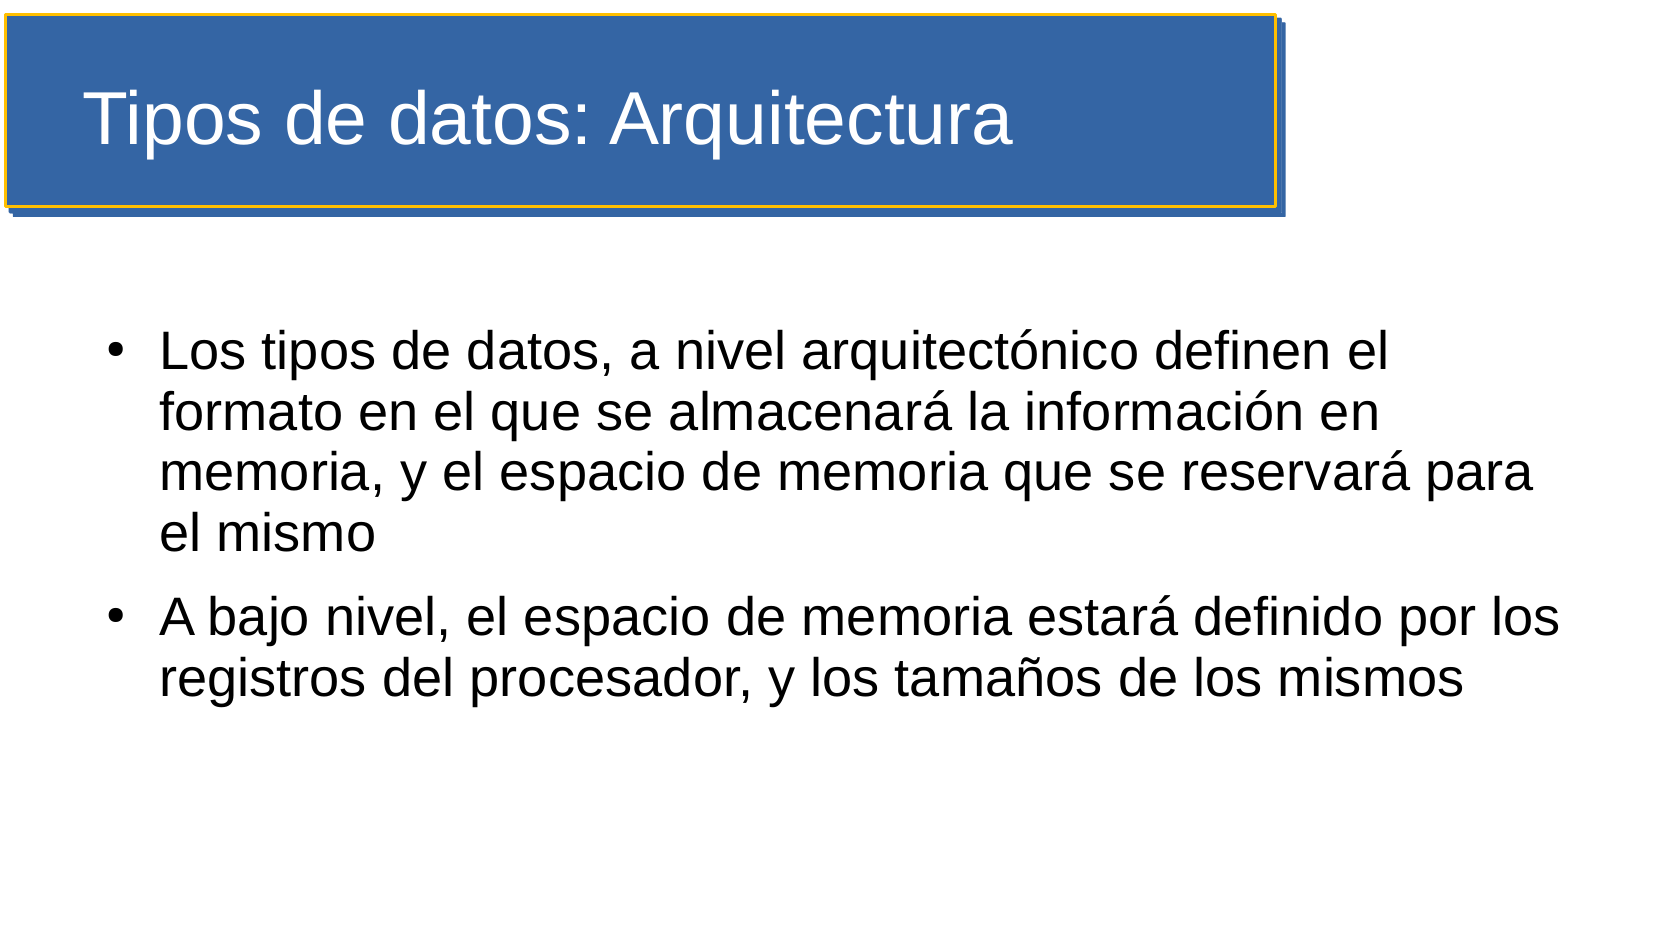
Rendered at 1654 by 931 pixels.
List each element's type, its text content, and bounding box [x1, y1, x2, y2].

list Los tipos de datos, a nivel arquitectónico definen el formato en el que se almacenará la información en memoria, y el espacio de memoria que se reservará para el mismo A bajo nivel, el espacio de memoria estará definido por los registros del procesador, y los tamaños de los mismos [88, 236, 1565, 798]
title Tipos de datos: Arquitectura [82, 44, 1235, 192]
